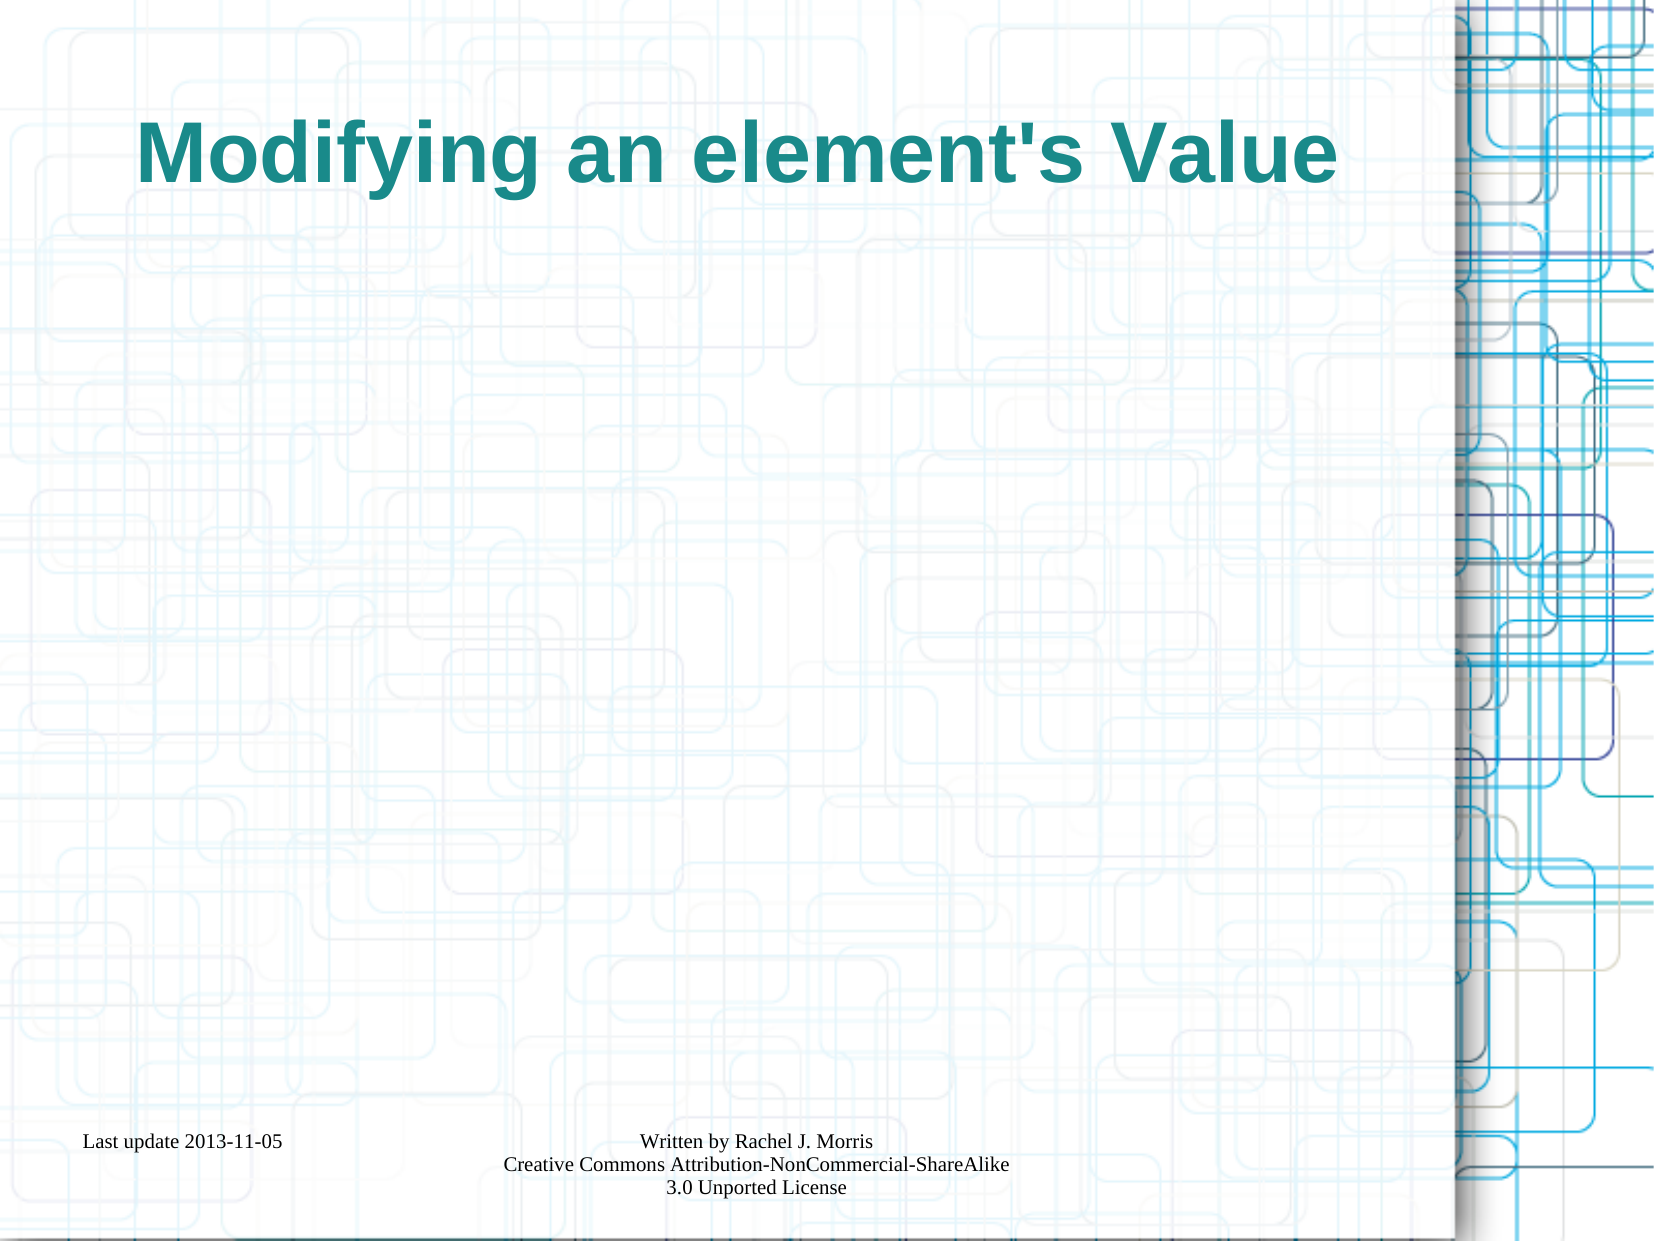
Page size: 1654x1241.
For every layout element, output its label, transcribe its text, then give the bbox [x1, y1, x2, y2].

title Modifying an element's Value [59, 49, 1418, 257]
picture [0, 0, 1654, 1241]
